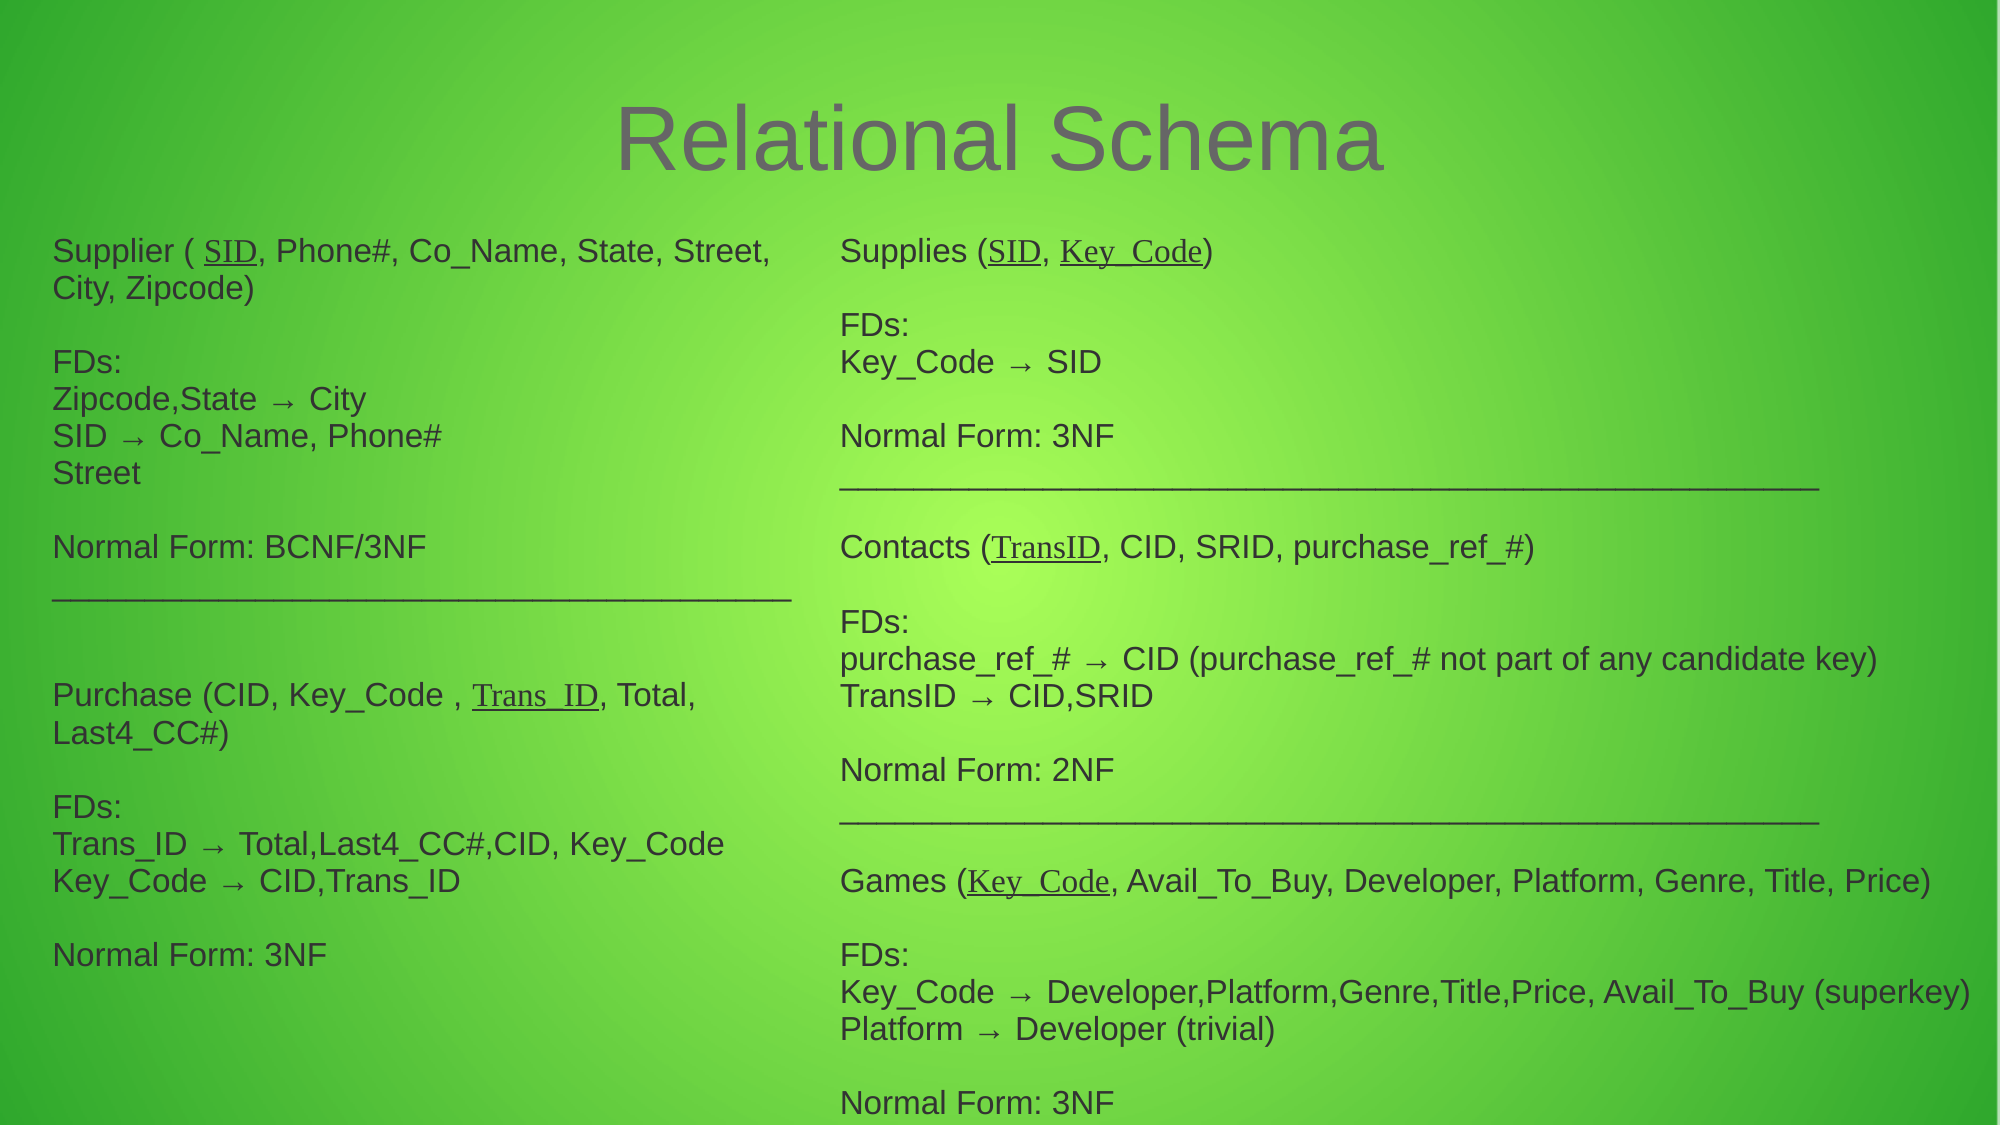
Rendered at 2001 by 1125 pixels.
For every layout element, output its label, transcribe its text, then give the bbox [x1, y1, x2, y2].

picture [0, 0, 2000, 1125]
title Relational Schema [99, 52, 1900, 224]
text_box Supplies (SID, Key_Code) FDs: Key_Code → SID Normal Form: 3NF _____________________________________________________ Contacts (TransID, CID, SRID, purchase_ref_#) FDs: purchase_ref_# → CID (purchase_ref_# not part of any candidate key) TransID → CID,SRID Normal Form: 2NF _____________________________________________________ Games (Key_Code, Avail_To_Buy, Developer, Platform, Genre, Title, Price) FDs: Key_Code → Developer,Platform,Genre,Title,Price, Avail_To_Buy (superkey) Platform → Developer (trivial) Normal Form: 3NF [825, 224, 2000, 1125]
text_box Supplier ( SID, Phone#, Co_Name, State, Street, City, Zipcode) FDs: Zipcode,State → City SID → Co_Name, Phone# Street Normal Form: BCNF/3NF ________________________________________ Purchase (CID, Key_Code , Trans_ID, Total, Last4_CC#) FDs: Trans_ID → Total,Last4_CC#,CID, Key_Code Key_Code → CID,Trans_ID Normal Form: 3NF [37, 224, 825, 1065]
